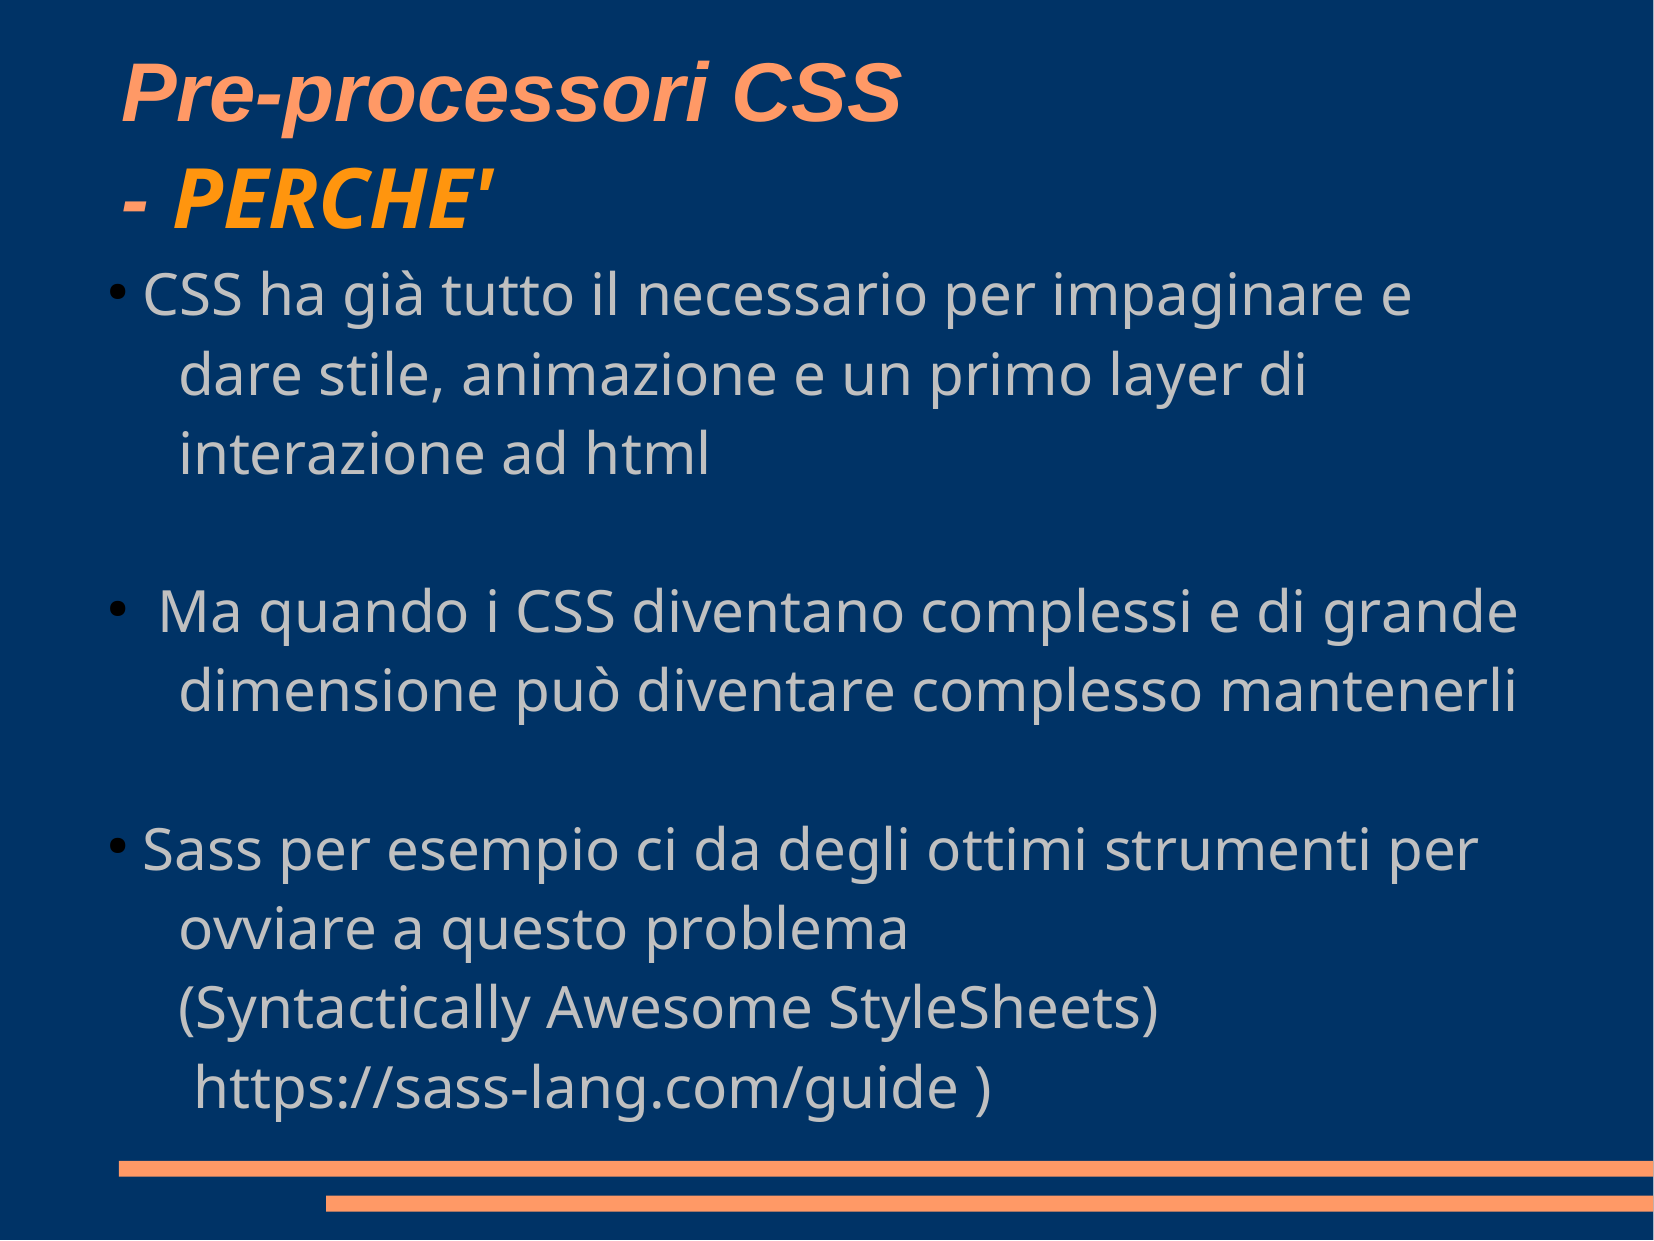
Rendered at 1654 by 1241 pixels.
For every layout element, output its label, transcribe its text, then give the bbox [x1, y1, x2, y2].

title Pre-processori CSS - PERCHE' [121, 46, 1534, 254]
subtitle CSS ha già tutto il necessario per impaginare e dare stile, animazione e un primo layer di interazione ad html Ma quando i CSS diventano complessi e di grande dimensione può diventare complesso mantenerli Sass per esempio ci da degli ottimi strumenti per ovviare a questo problema (Syntactically Awesome StyleSheets) https://sass-lang.com/guide ) [107, 301, 1547, 1112]
